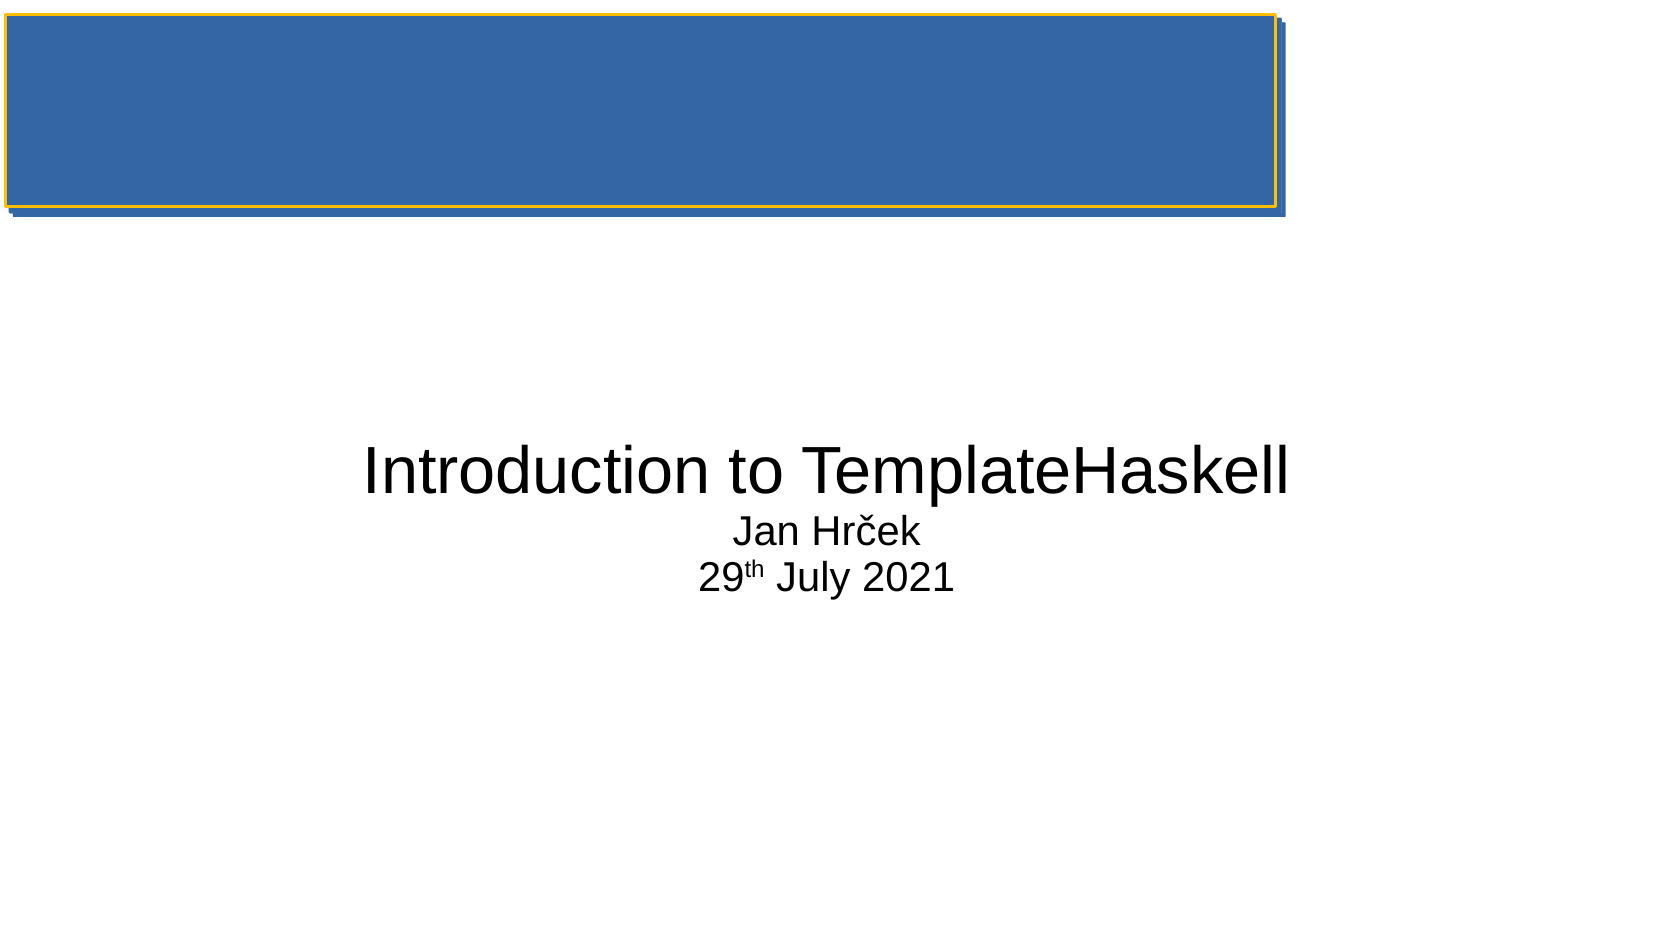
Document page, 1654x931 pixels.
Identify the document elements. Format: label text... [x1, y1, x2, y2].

subtitle Introduction to TemplateHaskell Jan Hrček 29th July 2021 [88, 236, 1565, 798]
